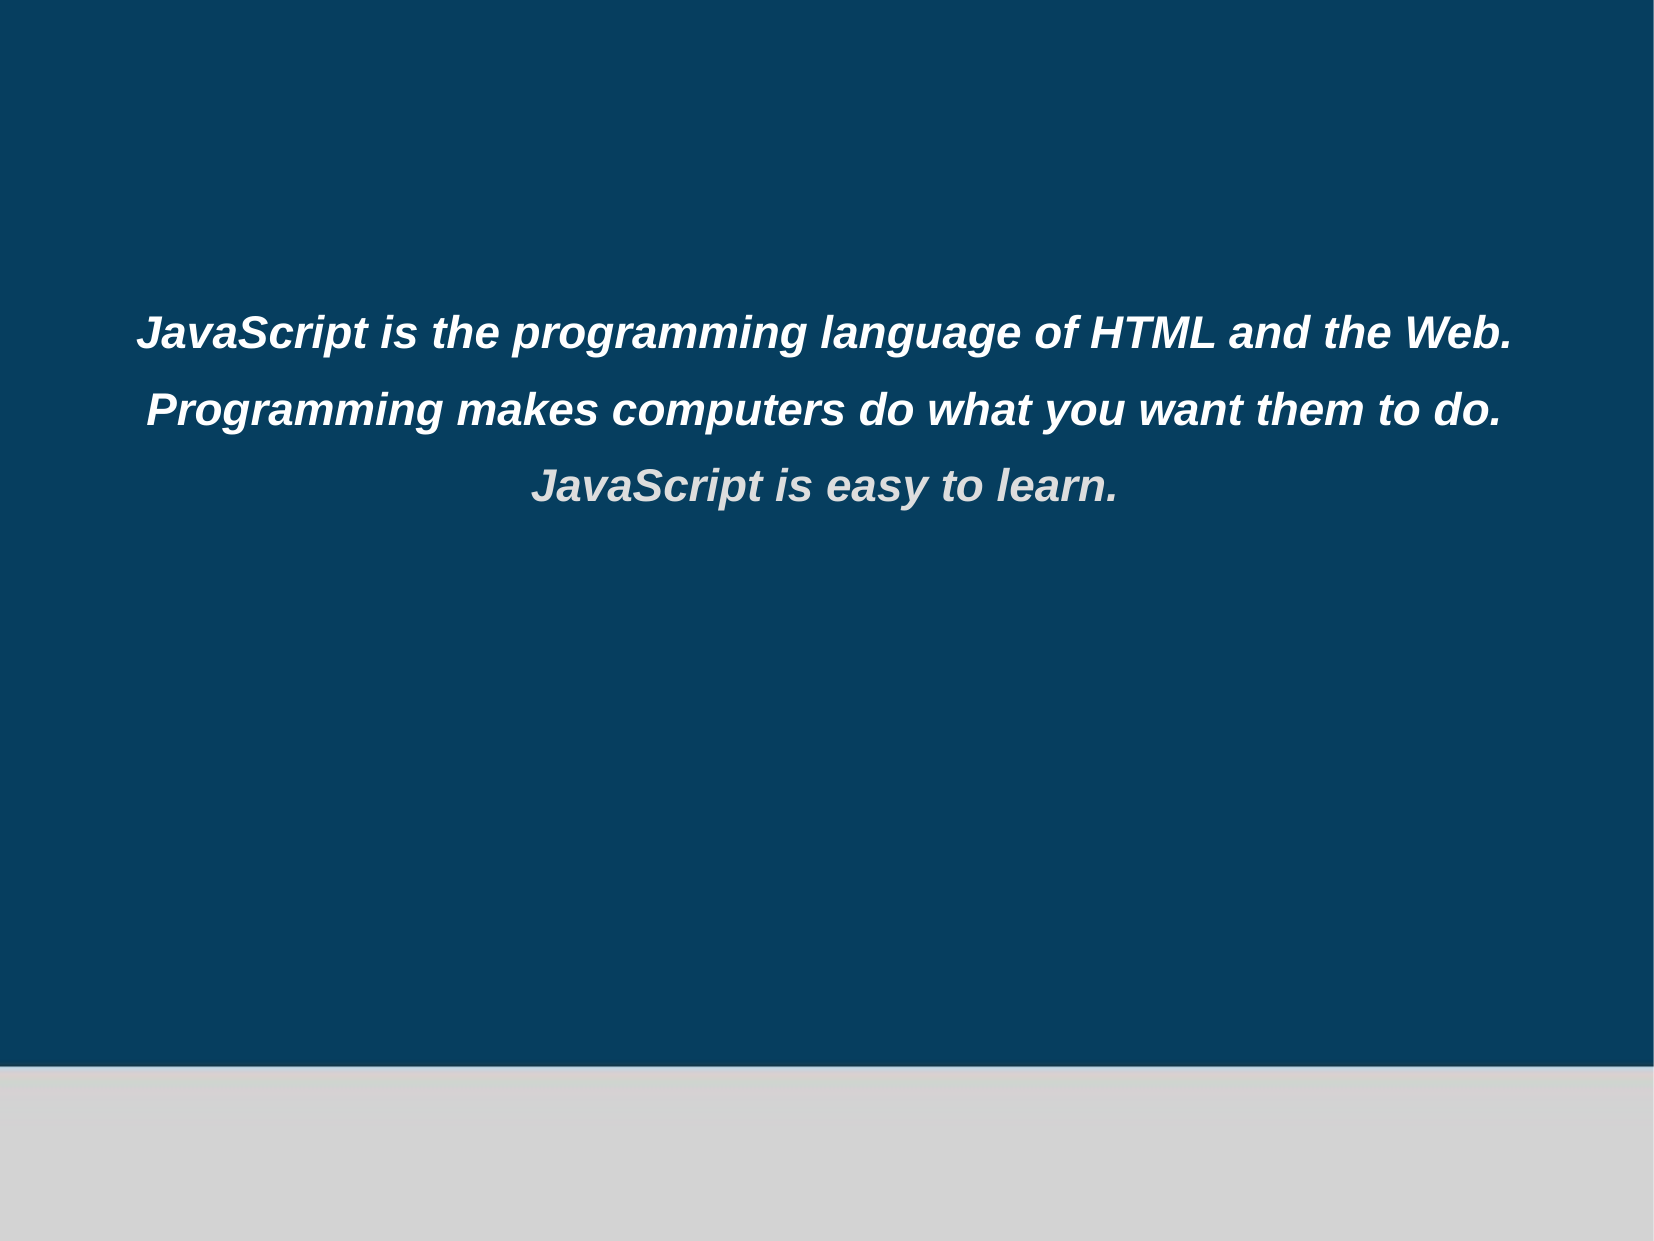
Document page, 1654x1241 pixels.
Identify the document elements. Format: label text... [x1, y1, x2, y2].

picture [0, 0, 1654, 1241]
text_box JavaScript is the programming language of HTML and the Web. Programming makes computers do what you want them to do. JavaScript is easy to learn. [105, 300, 1546, 630]
